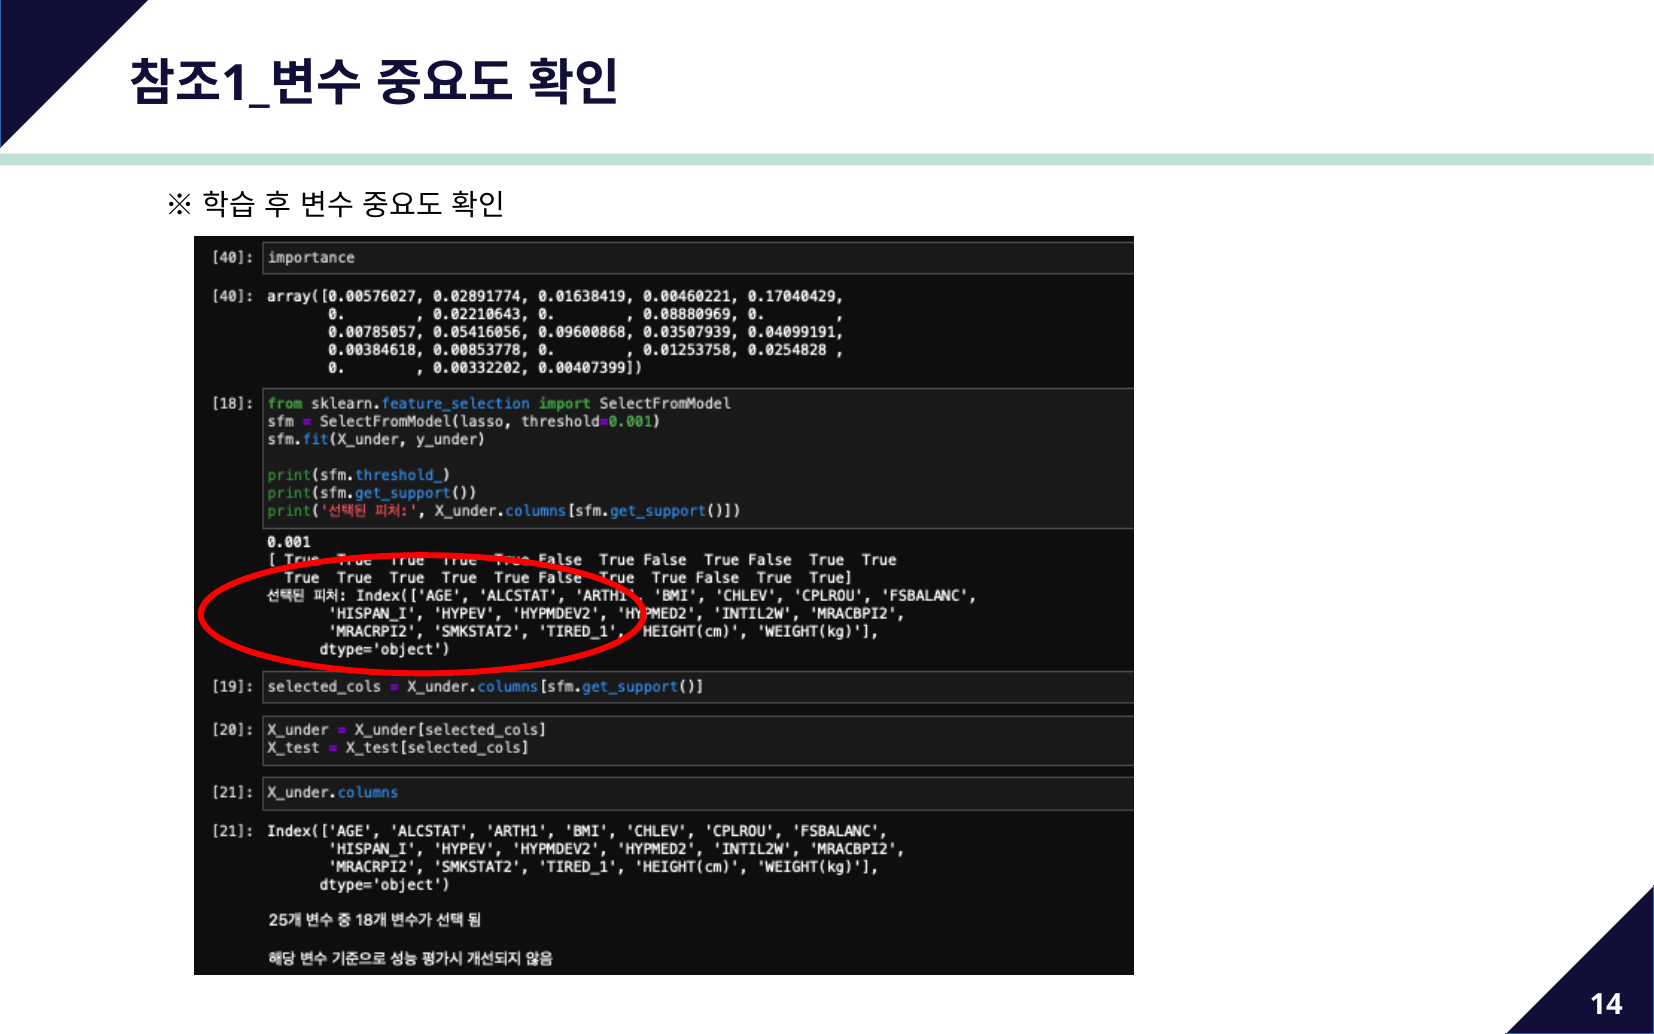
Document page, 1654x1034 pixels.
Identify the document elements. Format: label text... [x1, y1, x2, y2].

text_box <숫자> [1559, 974, 1654, 1033]
text_box [200, 555, 644, 674]
title 참조1_변수 중요도 확인 [129, 41, 1618, 148]
list ※ 학습 후 변수 중요도 확인 [94, 182, 1583, 980]
picture [194, 236, 1134, 975]
